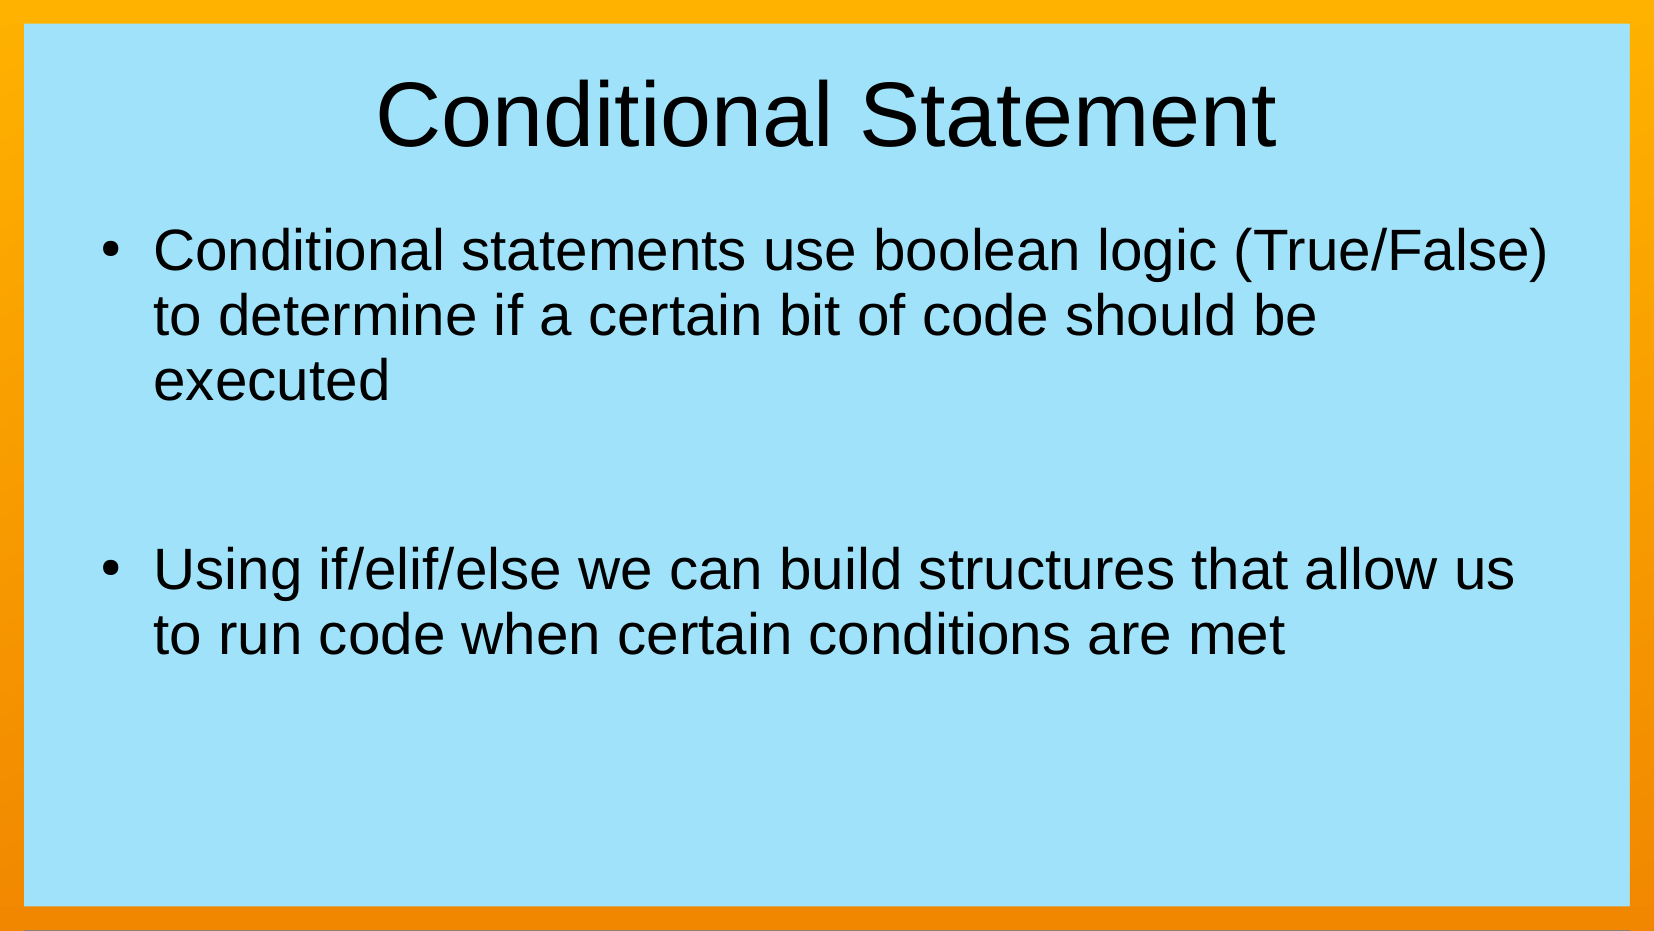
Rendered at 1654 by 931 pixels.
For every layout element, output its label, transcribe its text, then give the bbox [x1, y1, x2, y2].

title Conditional Statement [82, 37, 1571, 193]
list Conditional statements use boolean logic (True/False) to determine if a certain bit of code should be executed Using if/elif/else we can build structures that allow us to run code when certain conditions are met [82, 217, 1571, 758]
